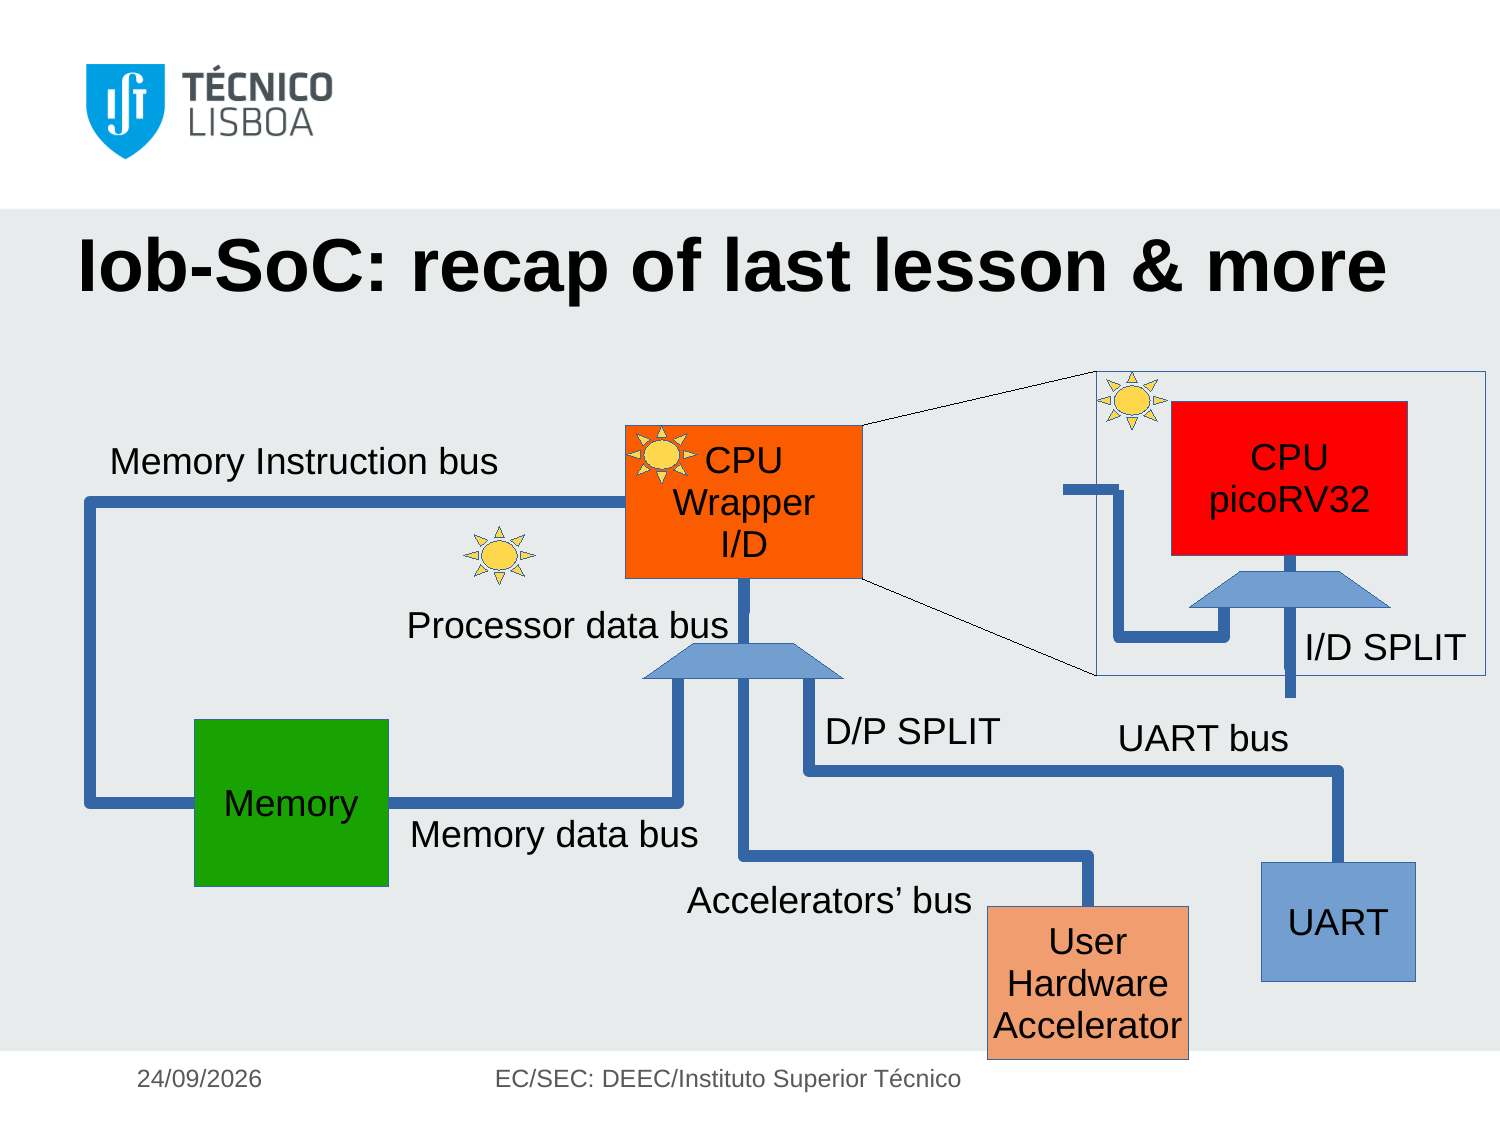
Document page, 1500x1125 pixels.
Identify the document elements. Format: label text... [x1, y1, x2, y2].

footer EC/SEC: DEEC/Instituto Superior Técnico [476, 1052, 988, 1103]
text_box [463, 551, 479, 560]
text_box [474, 564, 488, 577]
text_box [1126, 371, 1138, 383]
text_box [494, 526, 505, 538]
text_box UART bus [1102, 709, 1316, 767]
text_box [673, 463, 688, 476]
text_box [1126, 417, 1138, 430]
text_box D/P SPLIT [809, 703, 1032, 760]
text_box I/D SPLIT [1289, 618, 1500, 676]
picture [1097, 495, 1285, 675]
text_box [510, 564, 525, 577]
text_box [1106, 379, 1121, 392]
text_box User Hardware Accelerator [987, 906, 1189, 1060]
text_box [1189, 571, 1391, 608]
text_box [1106, 409, 1121, 422]
text_box [625, 450, 641, 459]
text_box UART [1261, 862, 1416, 982]
text_box [1143, 409, 1158, 422]
text_box [1096, 396, 1111, 405]
text_box Memory Instruction bus [94, 432, 514, 490]
text_box [1114, 385, 1151, 416]
slide_number 29/09/2020 [121, 1052, 425, 1103]
text_box [643, 439, 680, 470]
text_box Memory data bus [395, 806, 714, 863]
text_box Memory [194, 719, 389, 887]
text_box Accelerators’ bus [672, 872, 988, 929]
text_box CPU Wrapper I/D [625, 425, 863, 579]
text_box [1153, 396, 1168, 405]
text_box [510, 534, 525, 547]
text_box [474, 534, 488, 547]
text_box [636, 463, 651, 476]
text_box [683, 450, 698, 459]
text_box CPU picoRV32 [1171, 401, 1408, 556]
text_box [1143, 379, 1158, 392]
text_box [642, 643, 844, 679]
text_box [520, 551, 536, 560]
text_box [494, 572, 505, 585]
text_box [636, 433, 651, 446]
title Iob-SoC: recap of last lesson & more [62, 190, 1458, 333]
text_box [481, 540, 518, 571]
text_box [673, 433, 688, 446]
picture [1097, 372, 1485, 631]
text_box [656, 425, 667, 438]
text_box [656, 471, 667, 484]
text_box Processor data bus [391, 596, 745, 654]
picture [0, 0, 1500, 1125]
